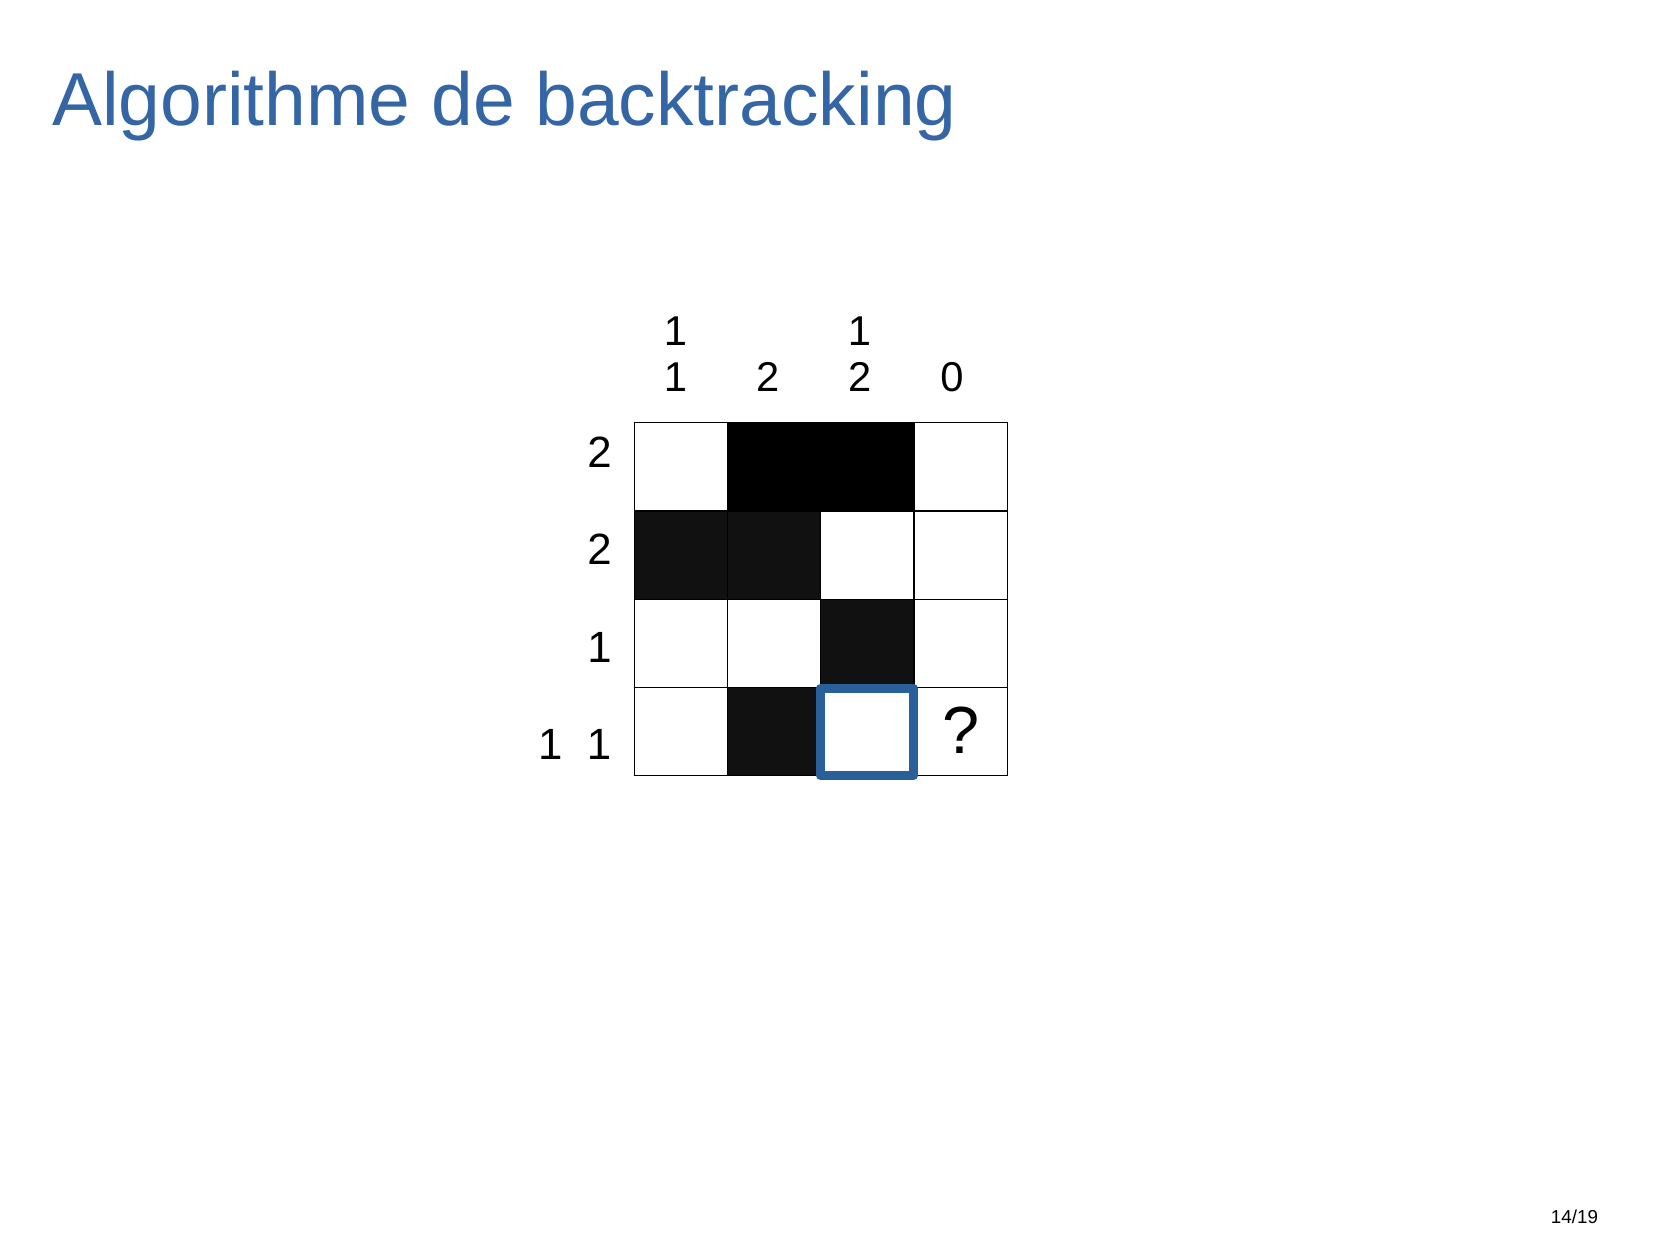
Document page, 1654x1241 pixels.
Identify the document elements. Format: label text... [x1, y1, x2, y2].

table_cell [825, 693, 909, 771]
table_cell [728, 688, 816, 775]
table_cell [821, 600, 913, 684]
table_cell ? [918, 688, 1007, 775]
table_cell [728, 600, 820, 687]
text_box 2 2 1 1 1 [523, 420, 633, 826]
text_box Algorithme de backtracking [37, 50, 976, 151]
table_header [635, 423, 727, 510]
table_cell [635, 688, 727, 775]
table_cell [728, 512, 820, 599]
table_cell [821, 512, 913, 599]
table_header [728, 423, 820, 510]
table_header [821, 423, 913, 510]
table_header [915, 423, 1007, 510]
table_cell [635, 512, 727, 599]
text_box 1 1 1 2 2 0 [637, 300, 992, 408]
text_box 14/19 [1536, 1198, 1613, 1235]
table_cell [635, 600, 727, 687]
table_cell [915, 512, 1007, 599]
table_cell [915, 600, 1007, 687]
